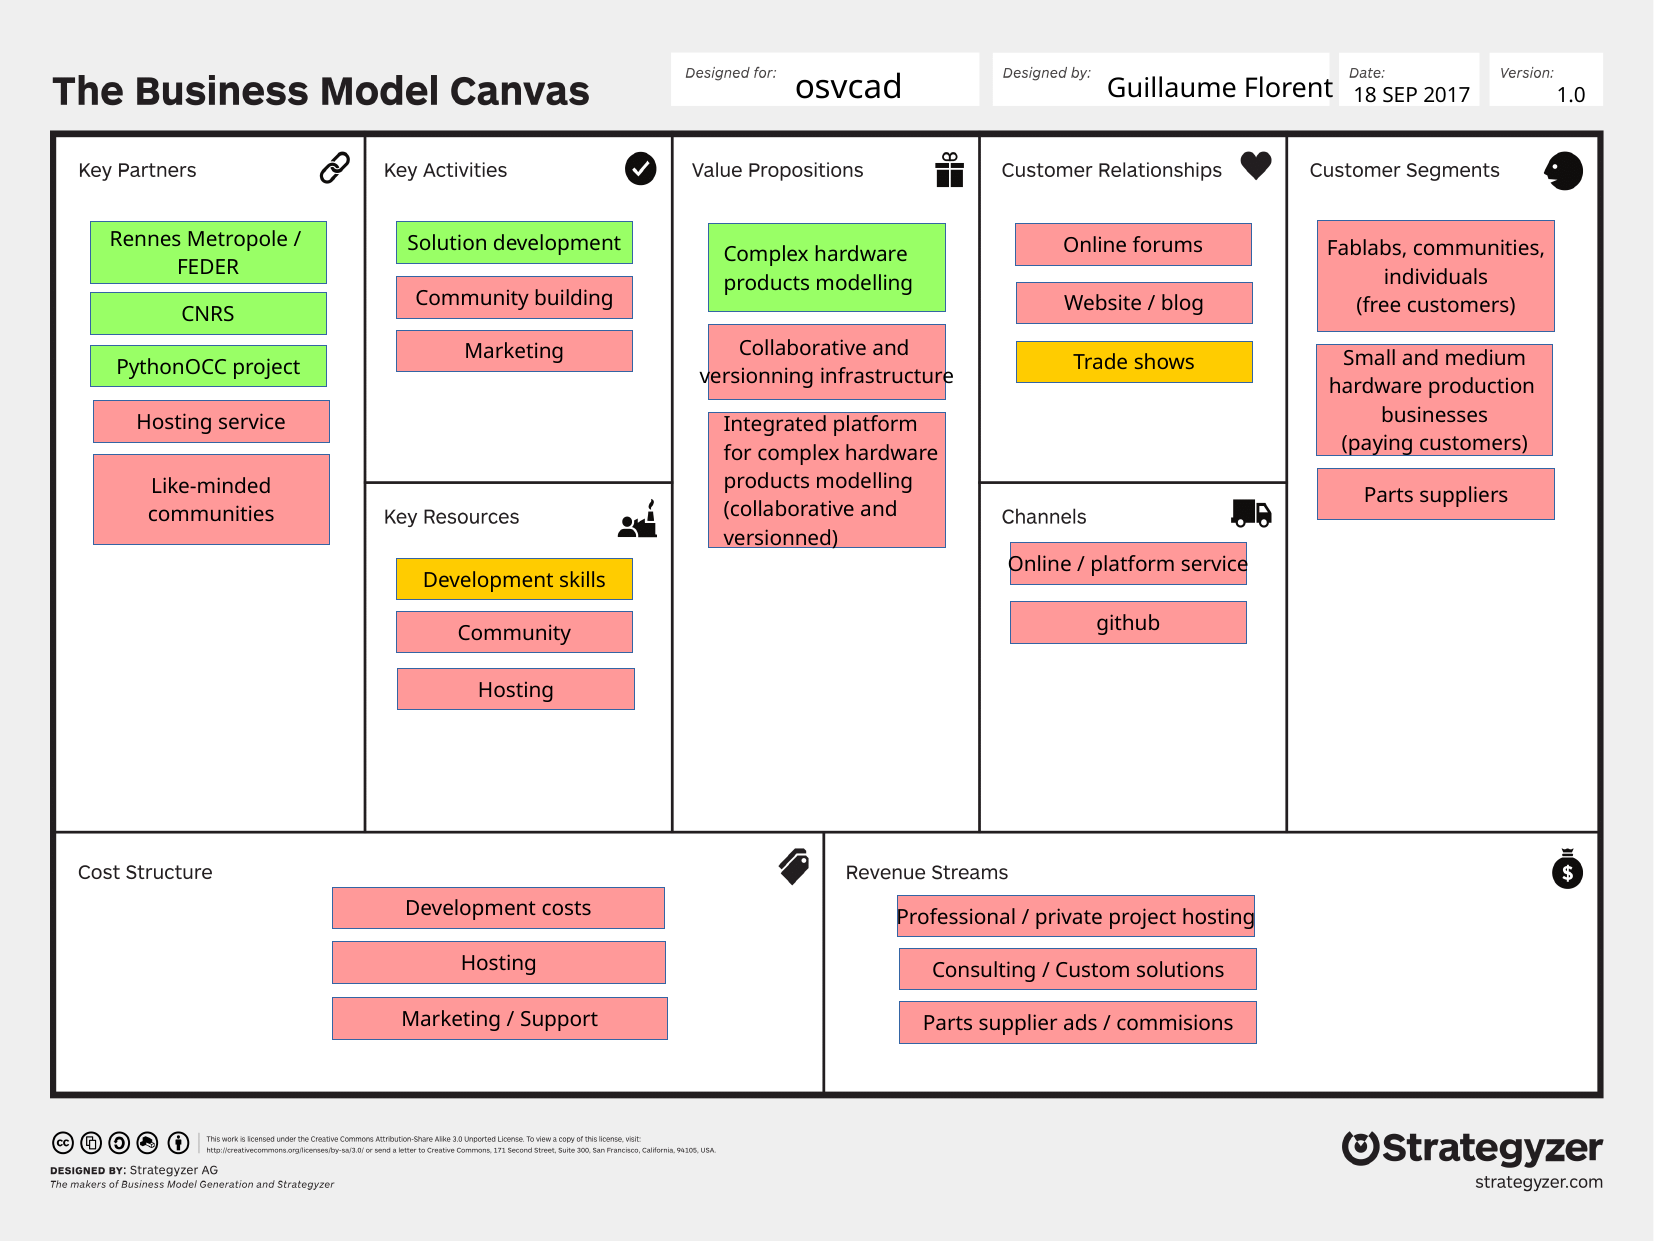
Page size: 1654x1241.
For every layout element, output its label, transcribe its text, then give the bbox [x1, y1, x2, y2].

text_box Development skills [396, 558, 633, 600]
text_box Solution development [396, 221, 633, 264]
text_box Guillaume Florent [1092, 61, 1335, 107]
text_box Development costs [332, 887, 665, 929]
text_box Parts suppliers [1317, 468, 1555, 520]
text_box Community [396, 611, 633, 653]
picture [0, 0, 1654, 1241]
text_box Small and medium hardware production businesses (paying customers) [1316, 344, 1553, 456]
text_box Fablabs, communities, individuals (free customers) [1317, 220, 1555, 332]
text_box Online forums [1015, 223, 1252, 266]
text_box github [1010, 601, 1247, 644]
text_box Rennes Metropole / FEDER [90, 221, 327, 284]
text_box Community building [396, 276, 633, 319]
text_box CNRS [90, 292, 327, 335]
text_box 1.0 [1541, 73, 1601, 112]
text_box PythonOCC project [90, 345, 327, 387]
text_box Trade shows [1016, 341, 1253, 383]
text_box Integrated platform for complex hardware products modelling (collaborative and versionned) [708, 412, 946, 548]
text_box Hosting [397, 668, 635, 710]
text_box Online / platform service [1010, 542, 1247, 585]
text_box Parts supplier ads / commisions [899, 1001, 1257, 1044]
text_box Complex hardware products modelling [708, 223, 946, 312]
text_box Like-minded communities [93, 454, 330, 545]
text_box 18 SEP 2017 [1338, 73, 1490, 112]
text_box Marketing [396, 330, 633, 372]
text_box Consulting / Custom solutions [899, 948, 1257, 990]
text_box Collaborative and versionning infrastructure [708, 324, 946, 400]
text_box Hosting service [93, 400, 330, 443]
text_box Marketing / Support [332, 997, 668, 1040]
text_box osvcad [779, 55, 986, 108]
text_box Hosting [332, 941, 666, 984]
text_box Professional / private project hosting [897, 895, 1255, 937]
text_box Website / blog [1016, 282, 1253, 324]
